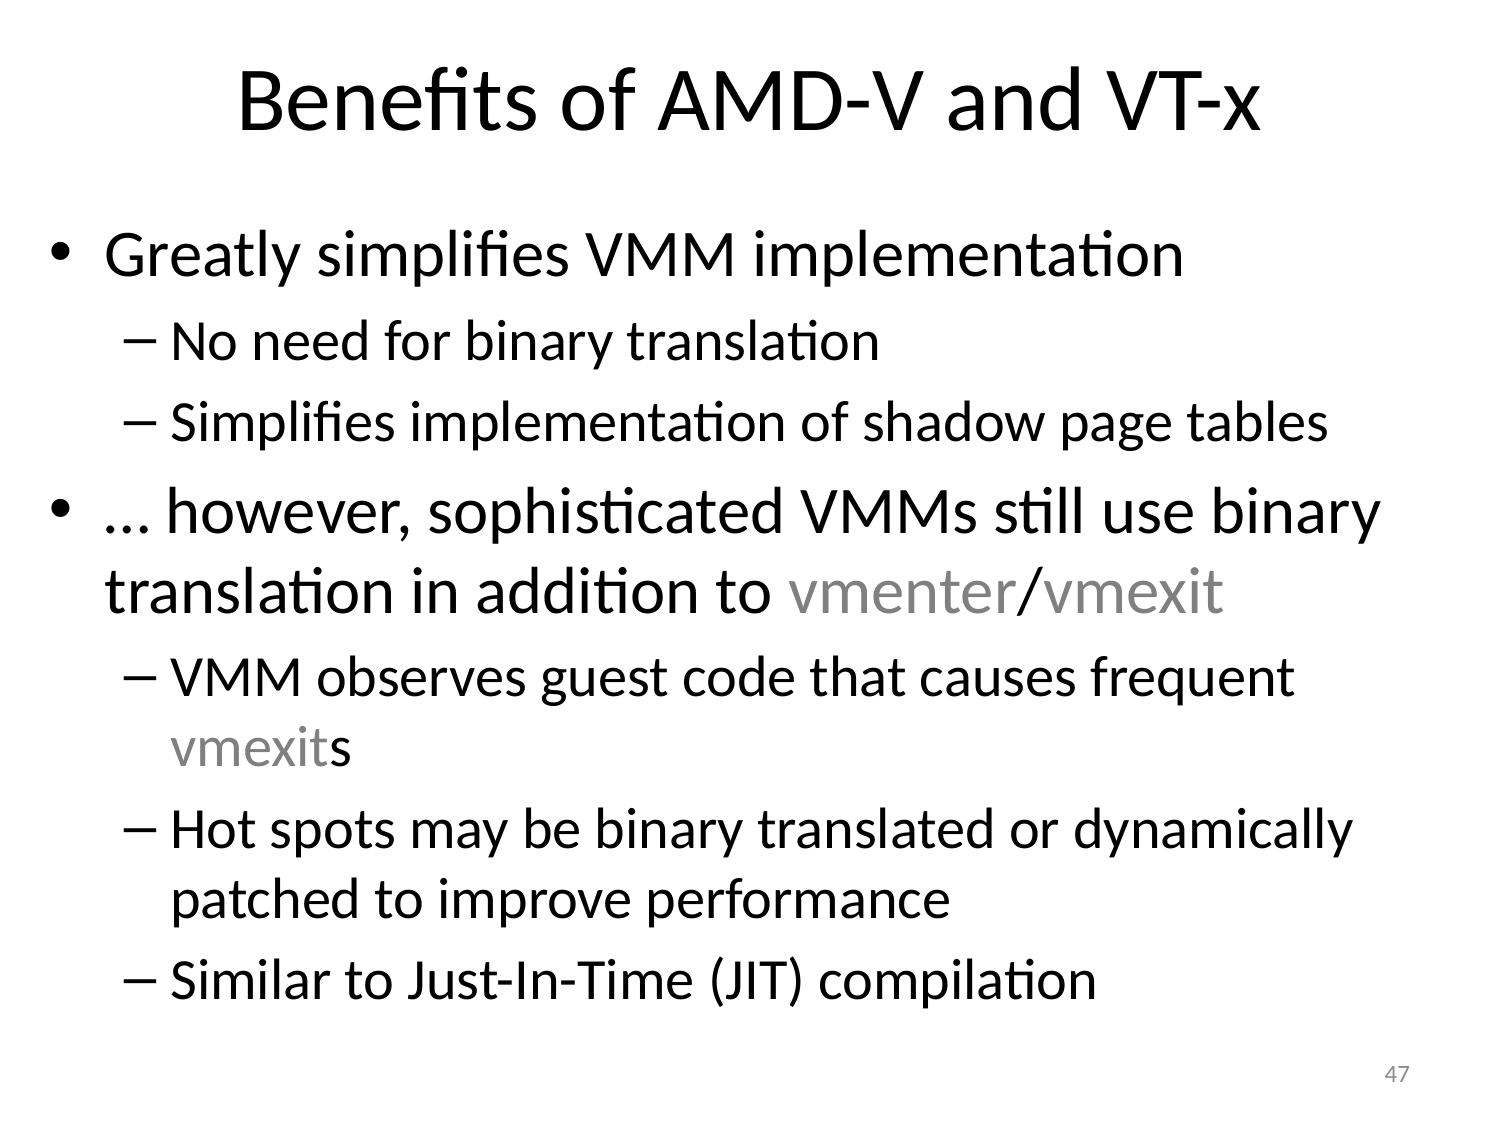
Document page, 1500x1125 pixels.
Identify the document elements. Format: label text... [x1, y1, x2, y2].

list Greatly simplifies VMM implementation No need for binary translation Simplifies implementation of shadow page tables … however, sophisticated VMMs still use binary translation in addition to vmenter/vmexit VMM observes guest code that causes frequent vmexits Hot spots may be binary translated or dynamically patched to improve performance Similar to Just-In-Time (JIT) compilation [33, 202, 1467, 1041]
title Benefits of AMD-V and VT-x [75, 0, 1425, 188]
slide_number <number> [1074, 1042, 1425, 1103]
